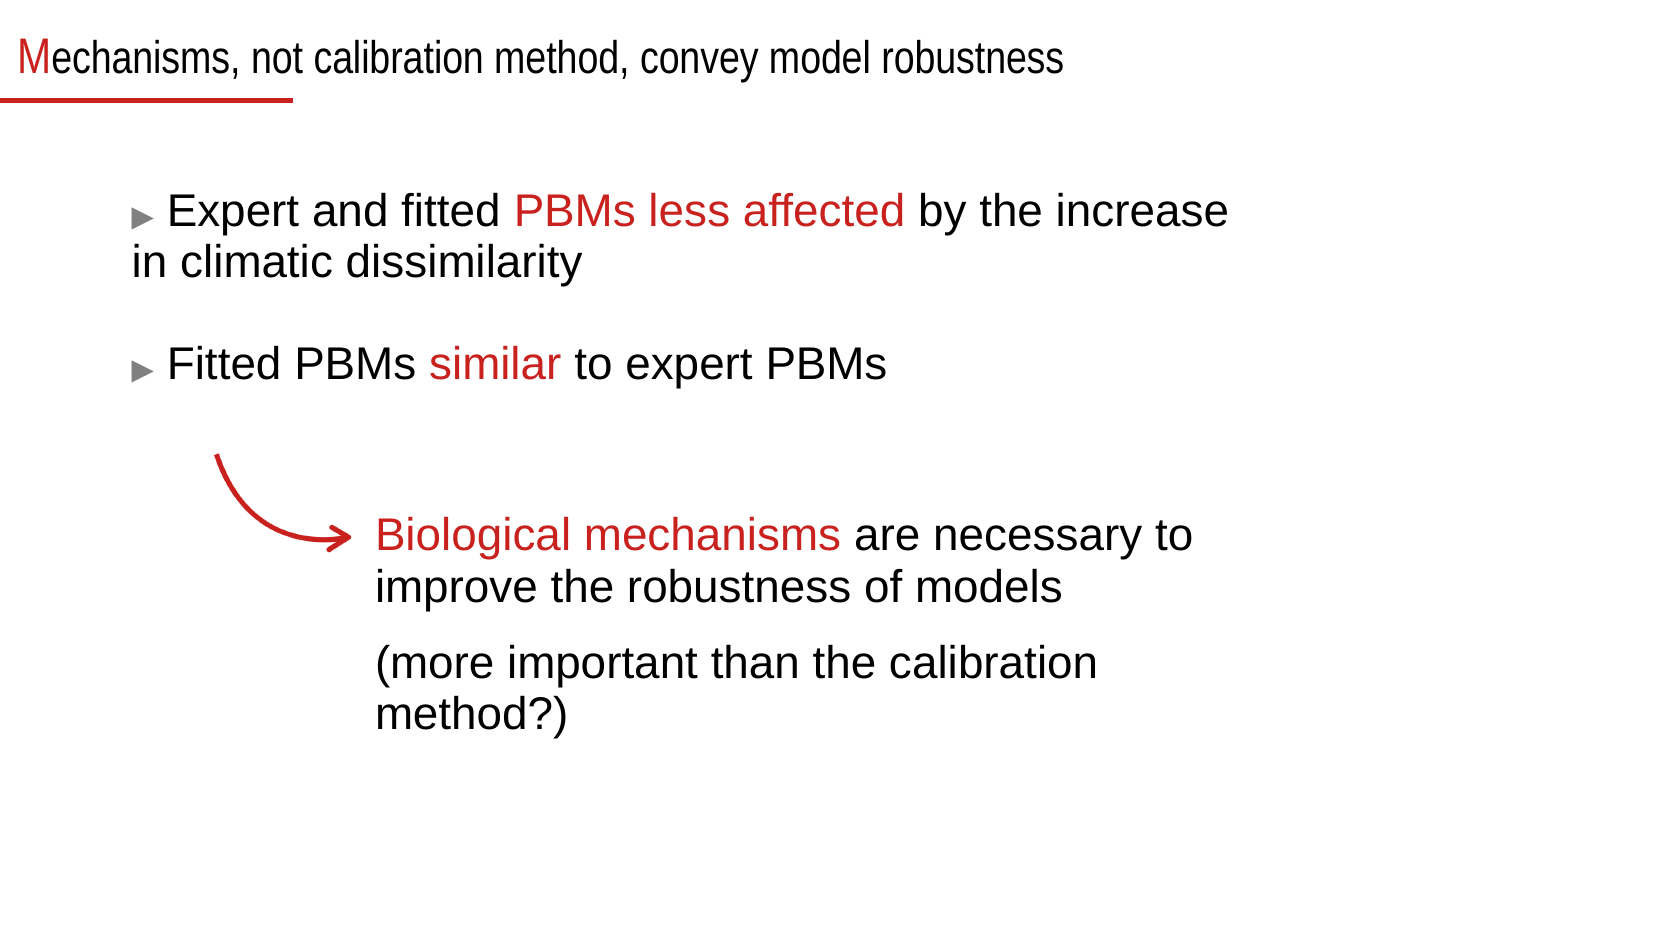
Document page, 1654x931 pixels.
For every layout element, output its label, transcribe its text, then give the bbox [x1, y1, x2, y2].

text_box Biological mechanisms are necessary to improve the robustness of models (more important than the calibration method?) [360, 501, 1300, 747]
text_box Mechanisms, not calibration method, convey model robustness [2, 0, 1652, 120]
picture [127, 378, 431, 579]
text_box ▶ Expert and fitted PBMs less affected by the increase in climatic dissimilarity ▶ Fitted PBMs similar to expert PBMs [116, 177, 1623, 897]
